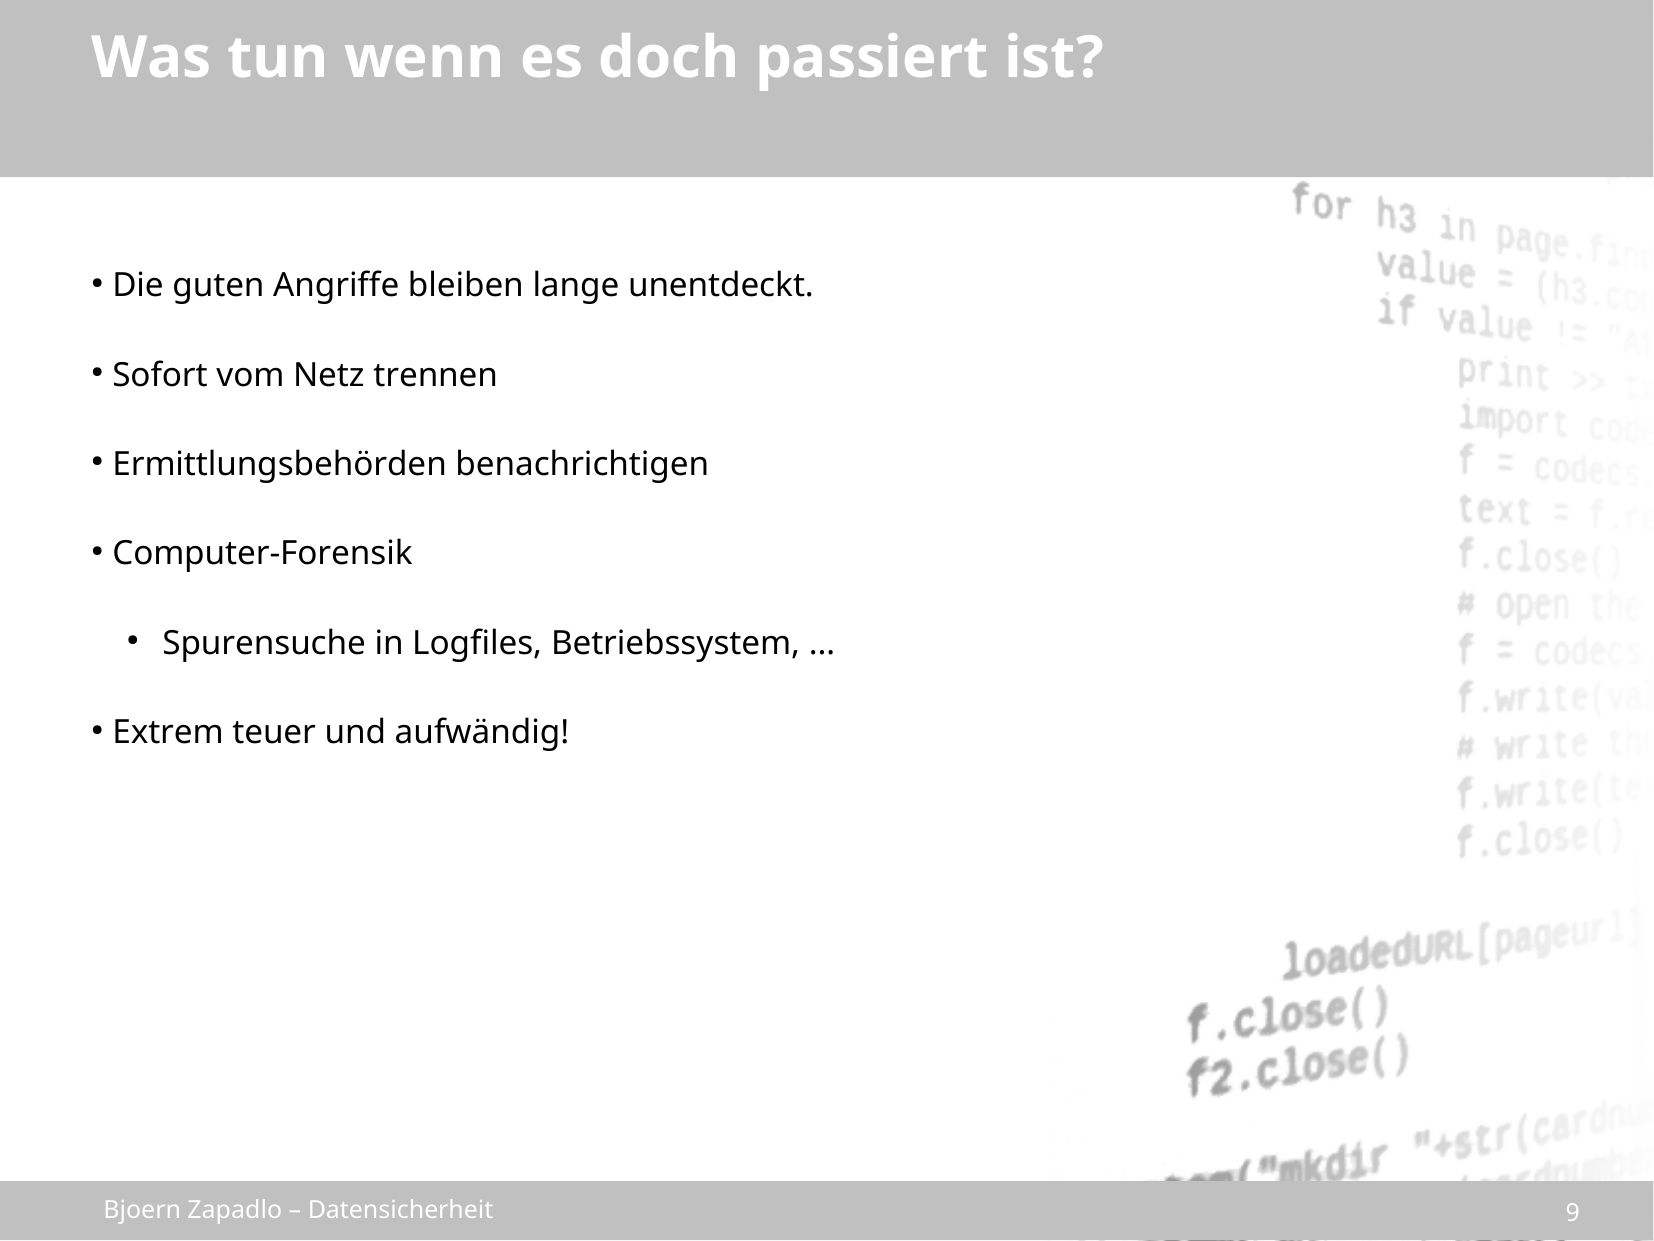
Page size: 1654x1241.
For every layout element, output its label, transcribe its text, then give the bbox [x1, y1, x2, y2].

picture [0, 178, 1654, 1181]
text_box Was tun wenn es doch passiert ist? [76, 17, 1444, 98]
text_box Die guten Angriffe bleiben lange unentdeckt. Sofort vom Netz trennen Ermittlungsbehörden benachrichtigen Computer-Forensik Spurensuche in Logfiles, Betriebssystem, … Extrem teuer und aufwändig! [76, 236, 1432, 758]
